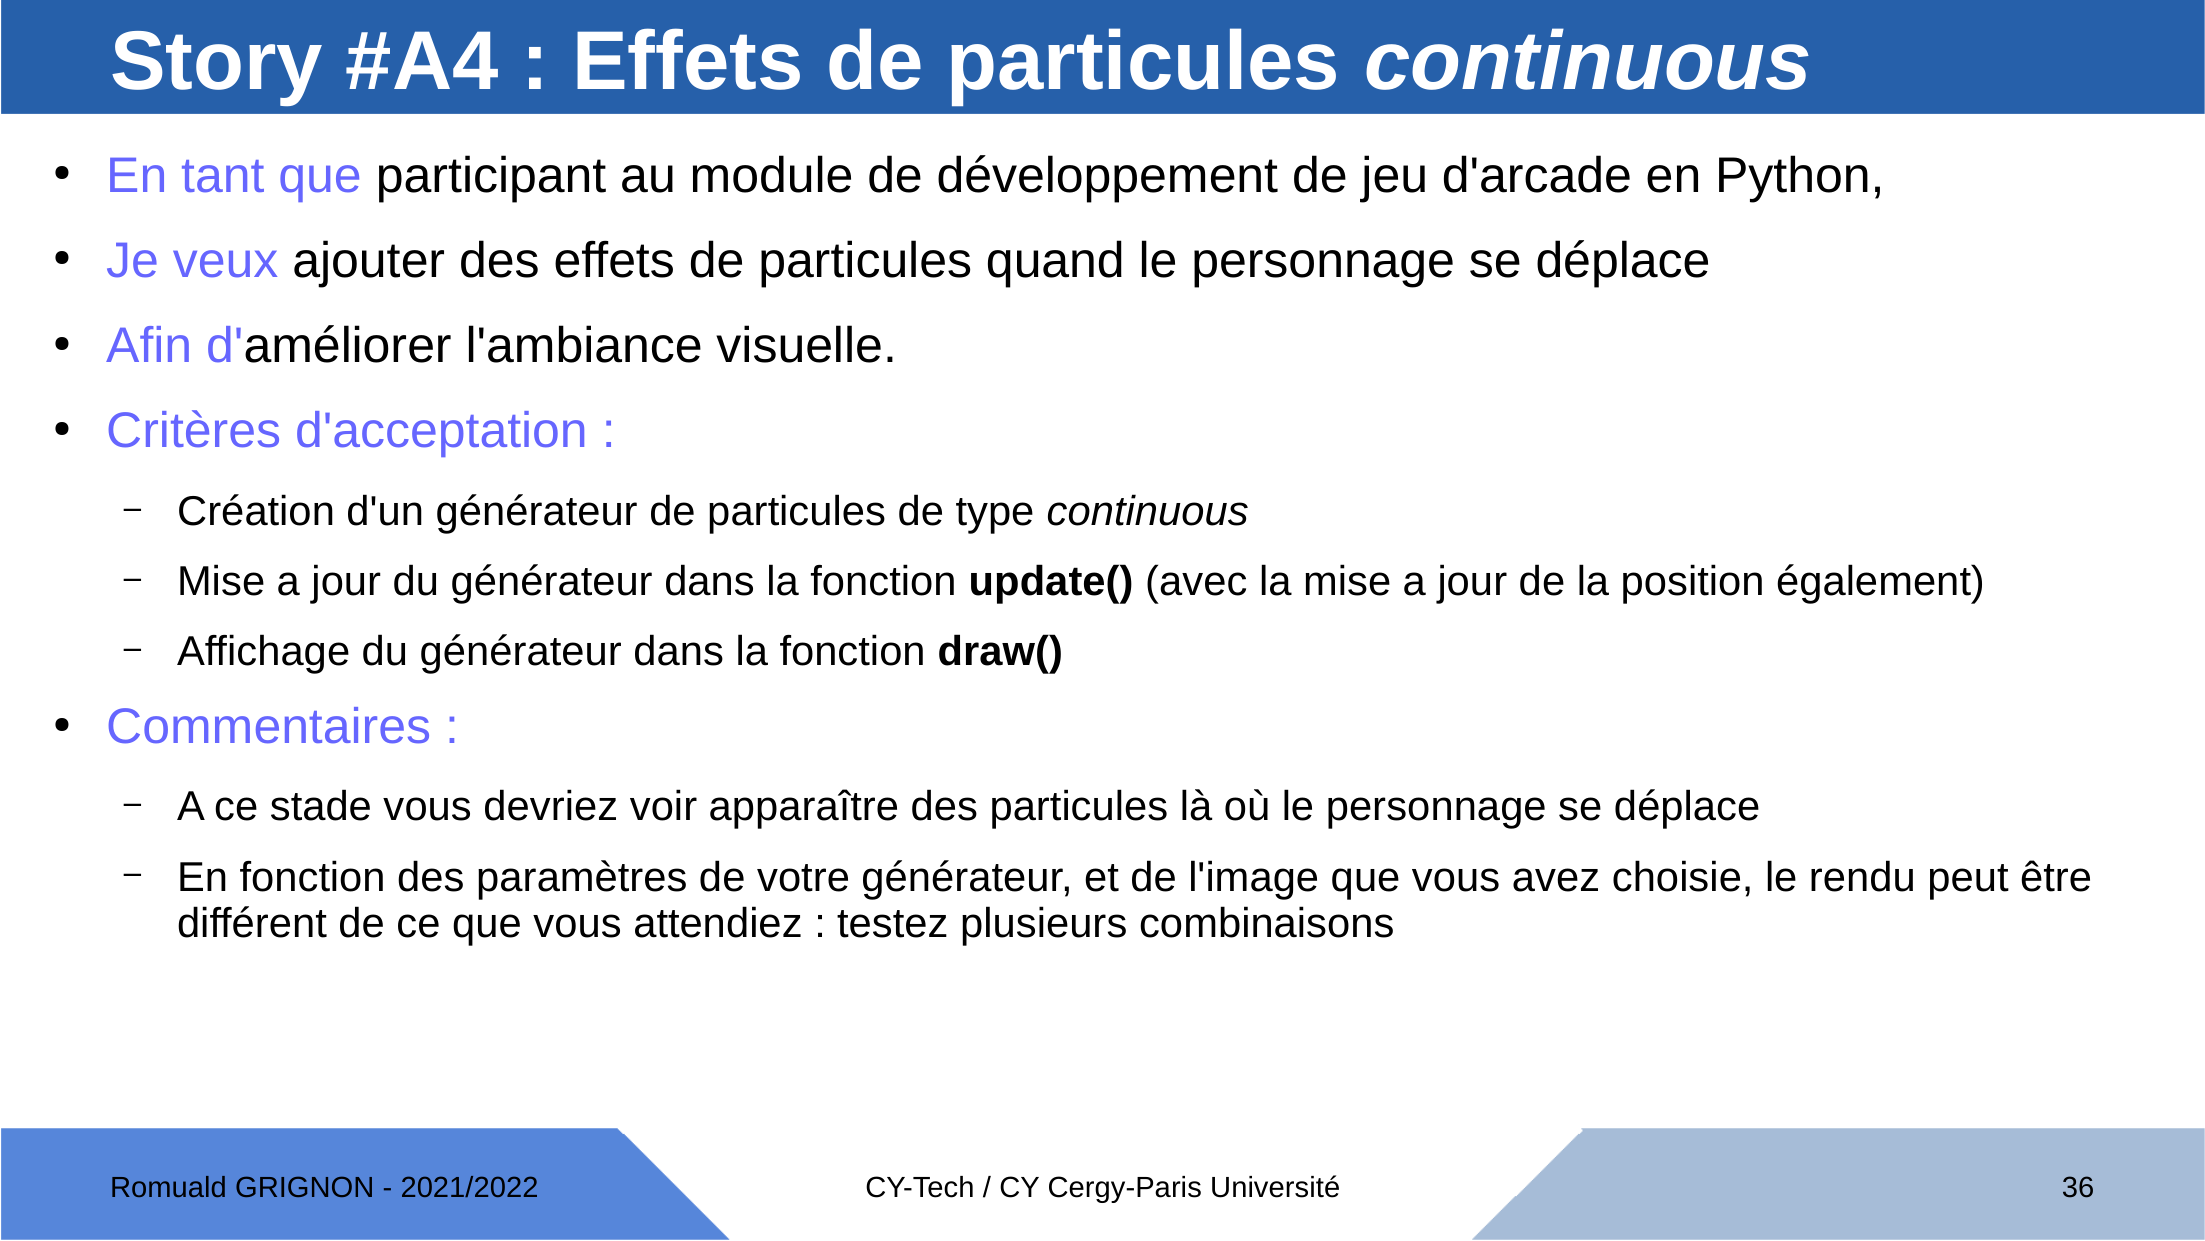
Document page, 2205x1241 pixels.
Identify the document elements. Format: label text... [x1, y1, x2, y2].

title Story #A4 : Effets de particules continuous [110, 49, 2095, 217]
list En tant que participant au module de développement de jeu d'arcade en Python, Je veux ajouter des effets de particules quand le personnage se déplace Afin d'améliorer l'ambiance visuelle. Critères d'acceptation : Création d'un générateur de particules de type continuous Mise a jour du générateur dans la fonction update() (avec la mise a jour de la position également) Affichage du générateur dans la fonction draw() Commentaires : A ce stade vous devriez voir apparaître des particules là où le personnage se déplace En fonction des paramètres de votre générateur, et de l'image que vous avez choisie, le rendu peut être différent de ce que vous attendiez : testez plusieurs combinaisons [35, 217, 2186, 1087]
picture [0, 0, 2205, 1241]
